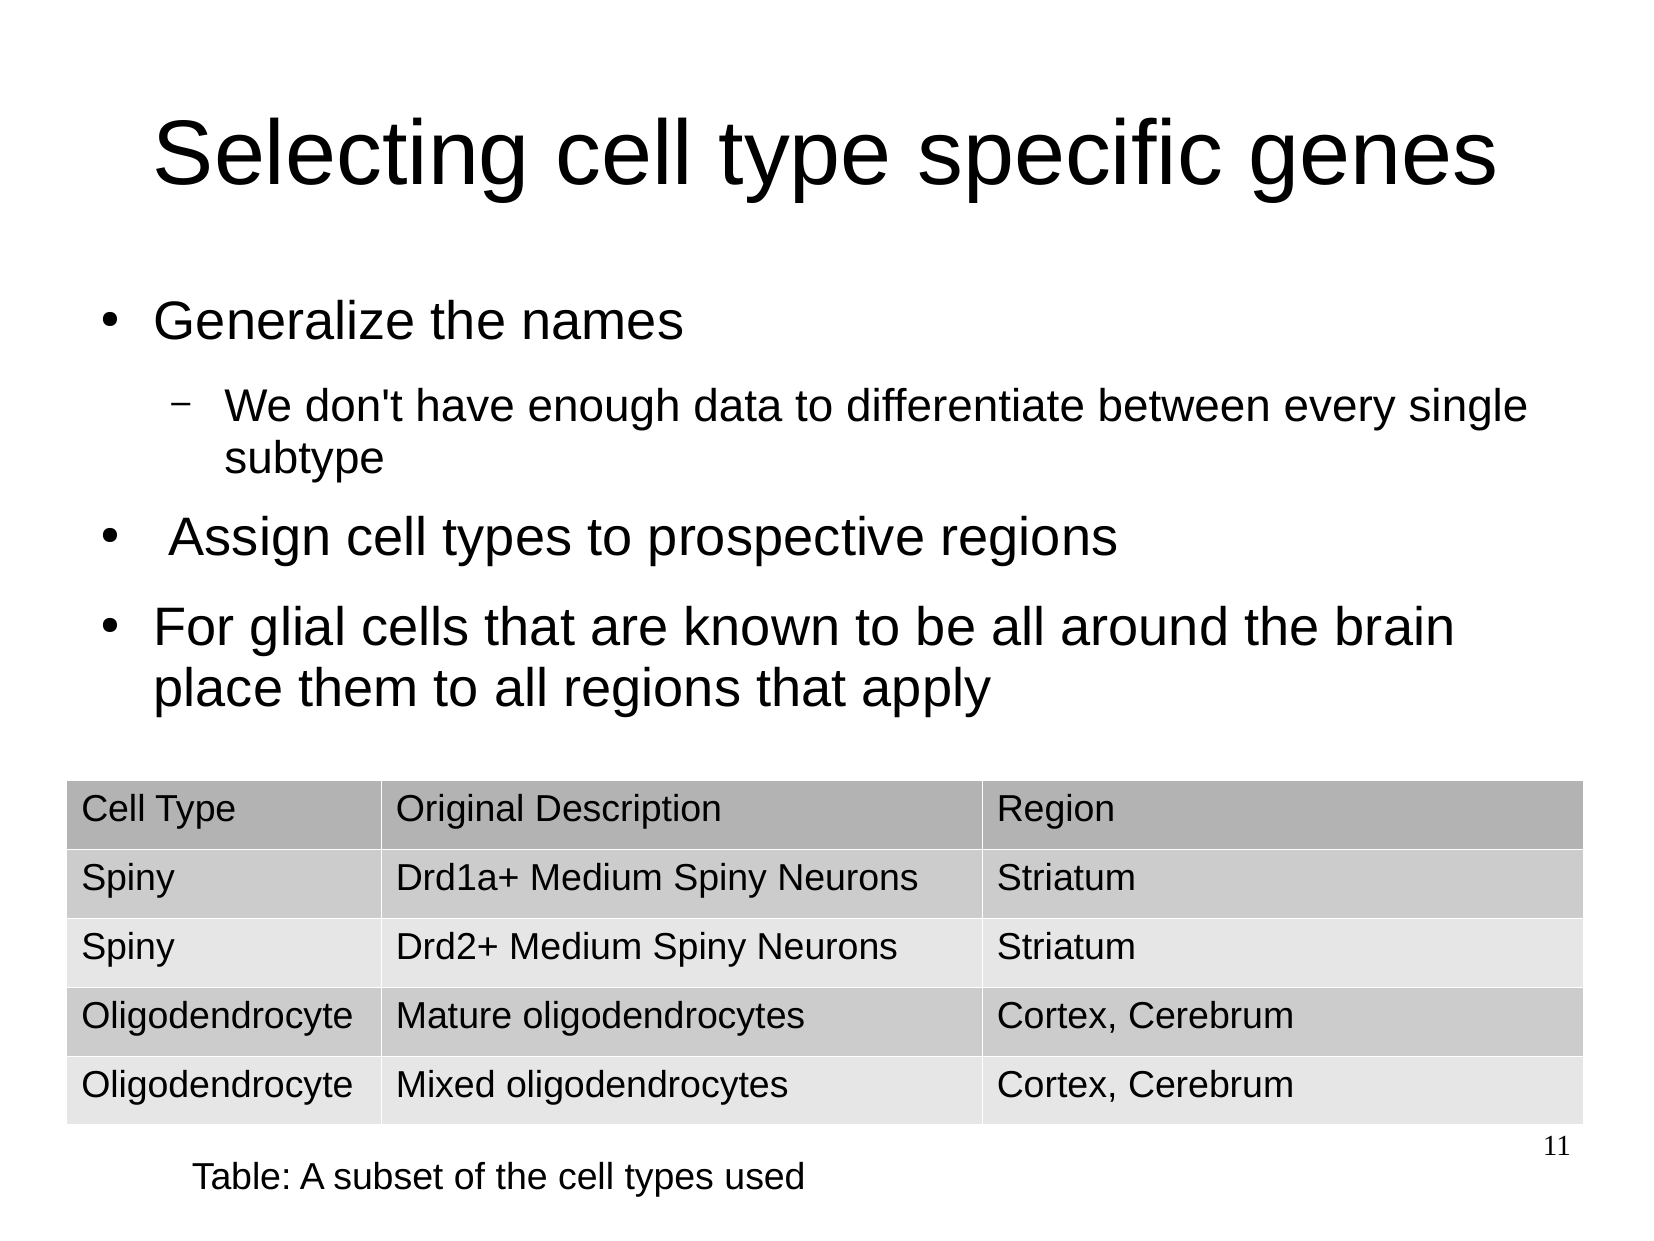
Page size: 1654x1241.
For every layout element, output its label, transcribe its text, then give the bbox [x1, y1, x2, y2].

table_cell Cortex, Cerebrum [983, 1057, 1583, 1124]
table_cell Oligodendrocyte [67, 988, 381, 1056]
table_header Region [983, 781, 1583, 849]
title Selecting cell type specific genes [82, 49, 1571, 257]
list Generalize the names We don't have enough data to differentiate between every single subtype Assign cell types to prospective regions For glial cells that are known to be all around the brain place them to all regions that apply [82, 290, 1571, 780]
table_cell Drd1a+ Medium Spiny Neurons [382, 850, 982, 918]
table_cell Spiny [67, 919, 381, 987]
table_header Cell Type [67, 781, 381, 849]
text_box Table: A subset of the cell types used [177, 1147, 851, 1205]
table_cell Spiny [67, 850, 381, 918]
table_cell Mixed oligodendrocytes [382, 1057, 982, 1124]
table_cell Striatum [983, 919, 1583, 987]
table_cell Mature oligodendrocytes [382, 988, 982, 1056]
table_cell Drd2+ Medium Spiny Neurons [382, 919, 982, 987]
table_header Original Description [382, 781, 982, 849]
table_cell Striatum [983, 850, 1583, 918]
table_cell Oligodendrocyte [67, 1057, 381, 1124]
table_cell Cortex, Cerebrum [983, 988, 1583, 1056]
